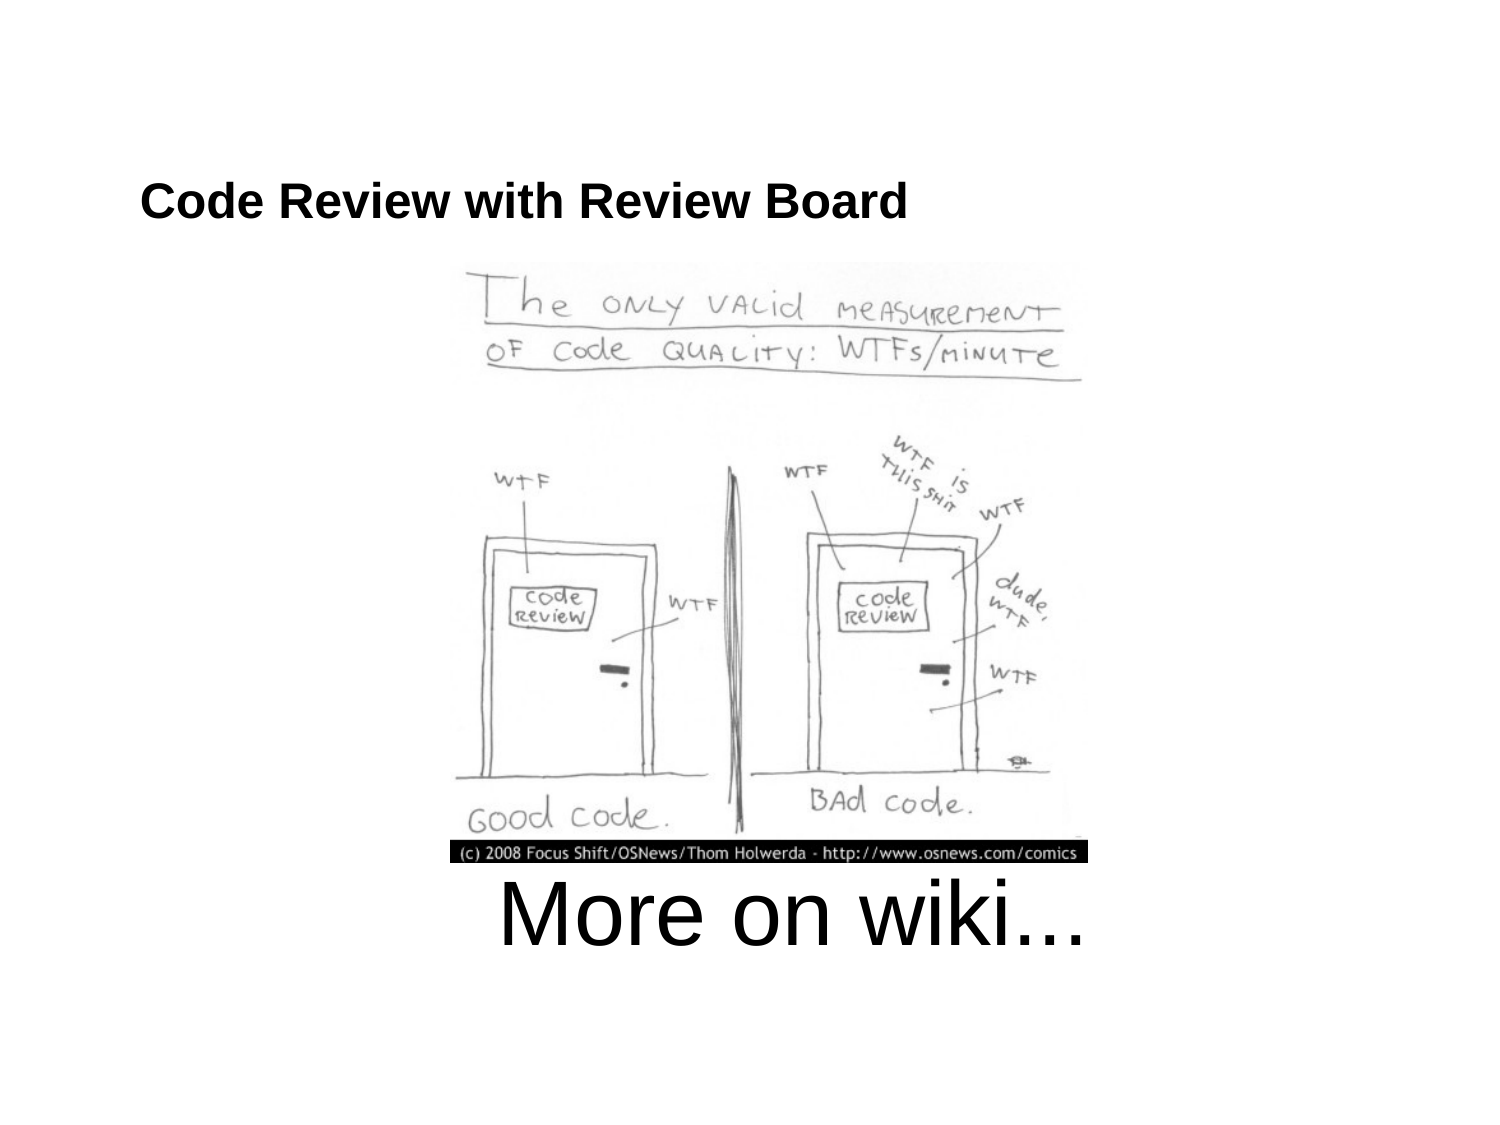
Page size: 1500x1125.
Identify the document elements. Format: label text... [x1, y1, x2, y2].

picture [450, 262, 1088, 864]
title More on wiki... [162, 296, 1426, 1082]
title Code Review with Review Board [125, 135, 1388, 263]
